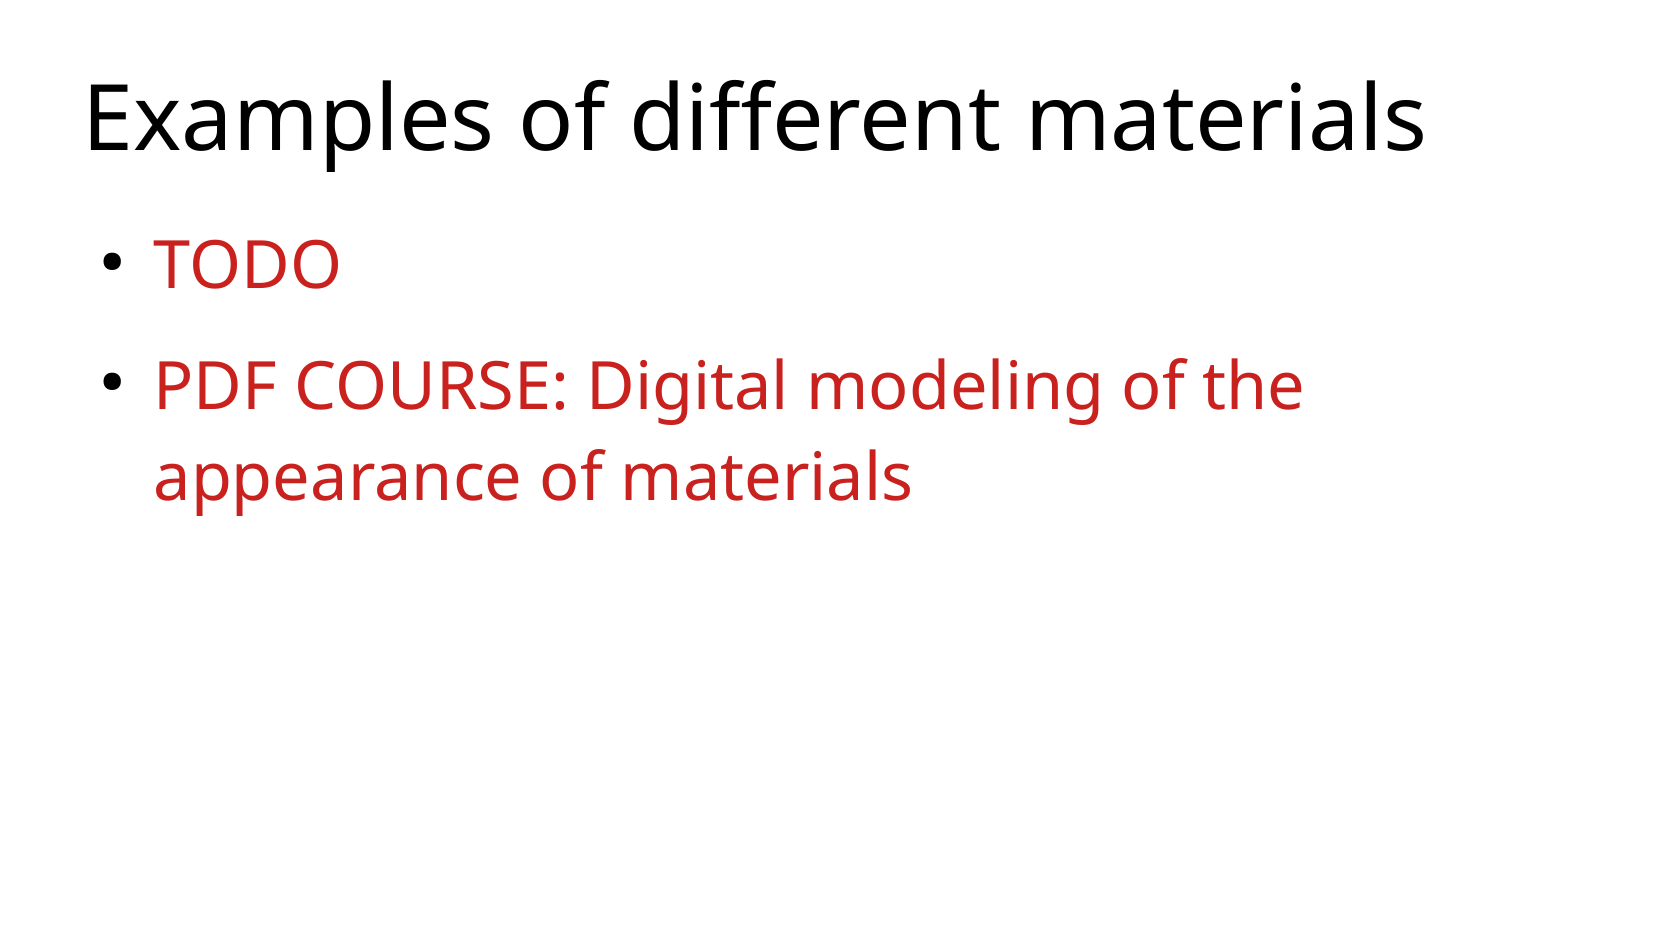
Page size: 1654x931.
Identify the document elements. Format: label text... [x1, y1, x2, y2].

list TODO PDF COURSE: Digital modeling of the appearance of materials [82, 217, 1571, 758]
title Examples of different materials [82, 37, 1571, 193]
